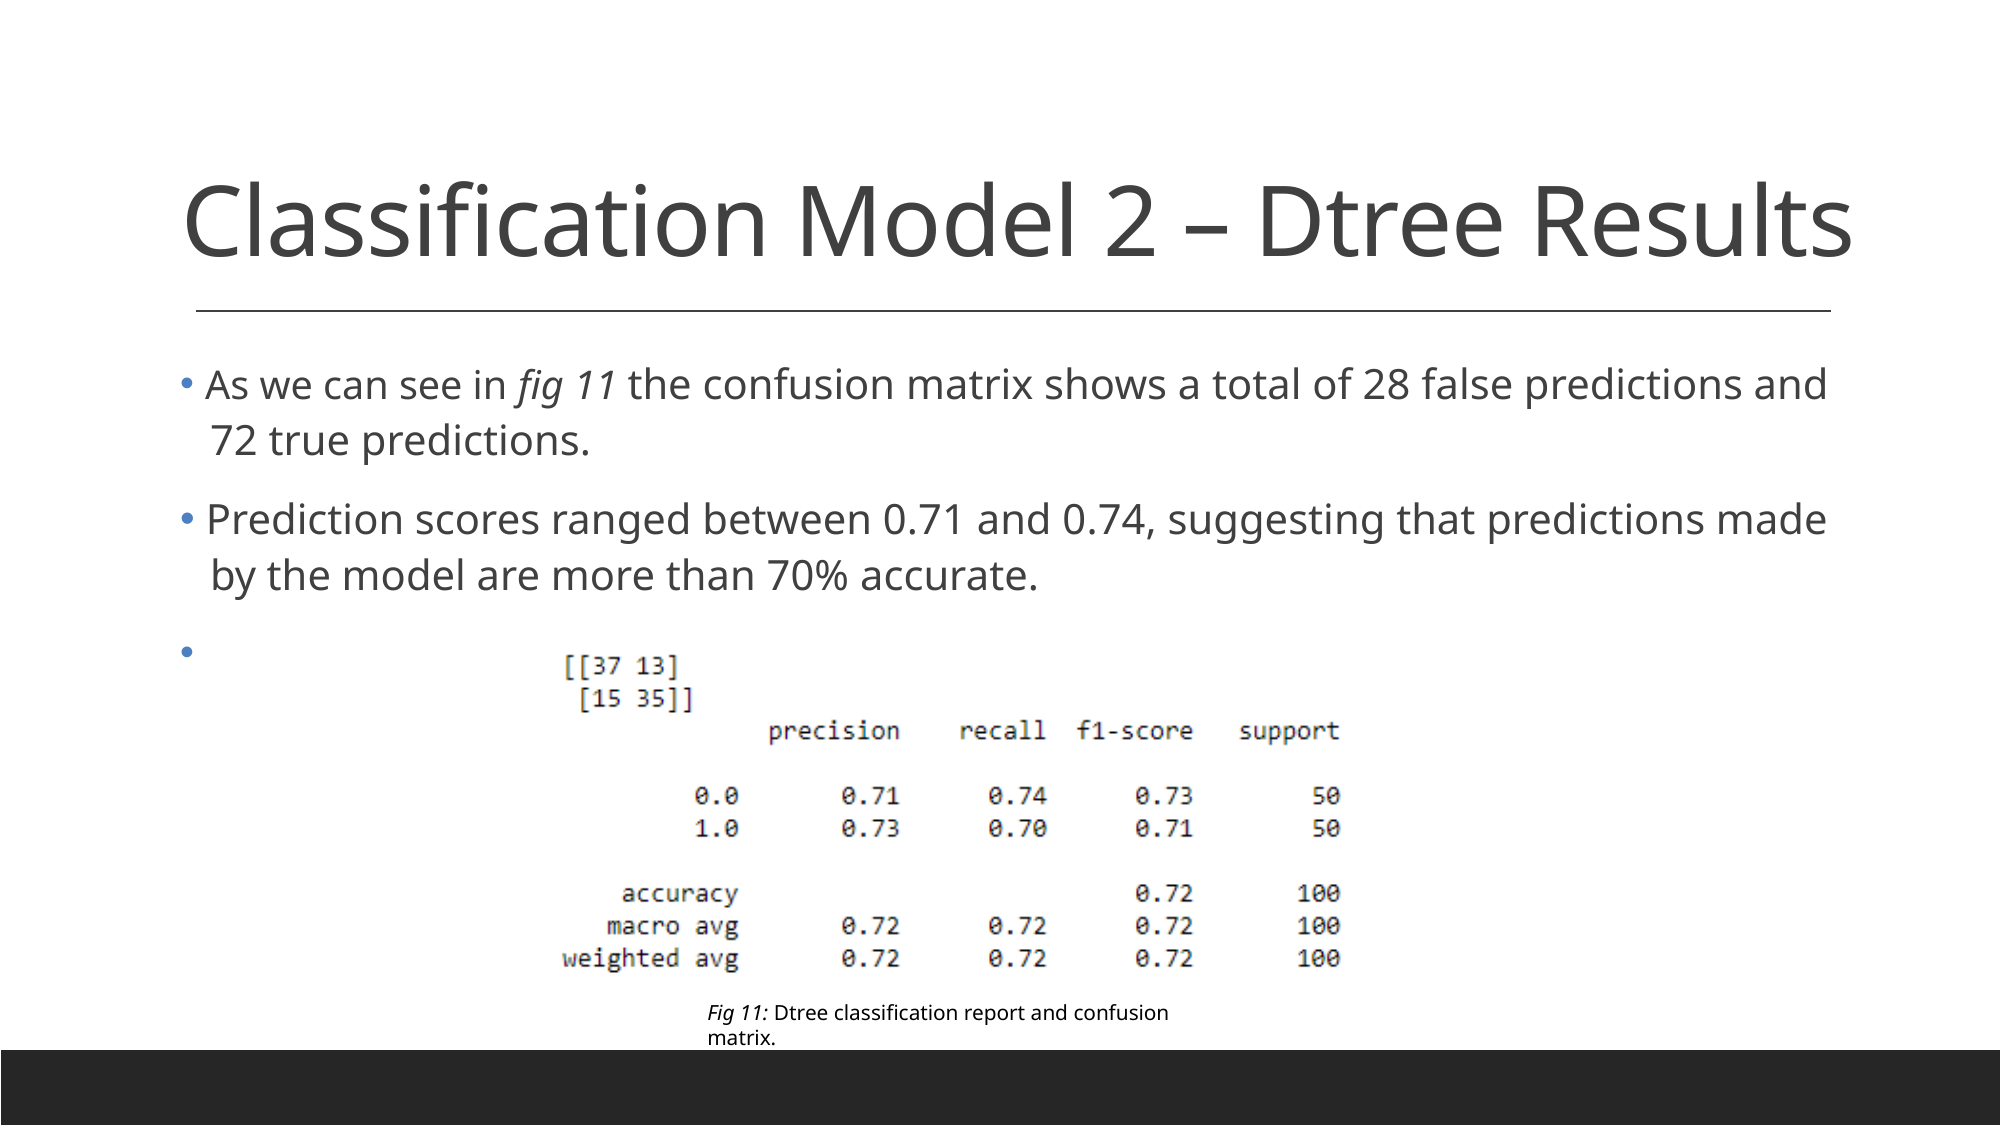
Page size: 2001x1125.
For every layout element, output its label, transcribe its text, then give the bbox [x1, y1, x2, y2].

title Classification Model 2 – Dtree Results [103, 112, 1934, 286]
text_box Fig 11: Dtree classification report and confusion matrix. [692, 991, 1216, 1033]
list As we can see in fig 11 the confusion matrix shows a total of 28 false predictions and 72 true predictions. Prediction scores ranged between 0.71 and 0.74, suggesting that predictions made by the model are more than 70% accurate. [180, 345, 1831, 963]
picture [538, 646, 1423, 1013]
